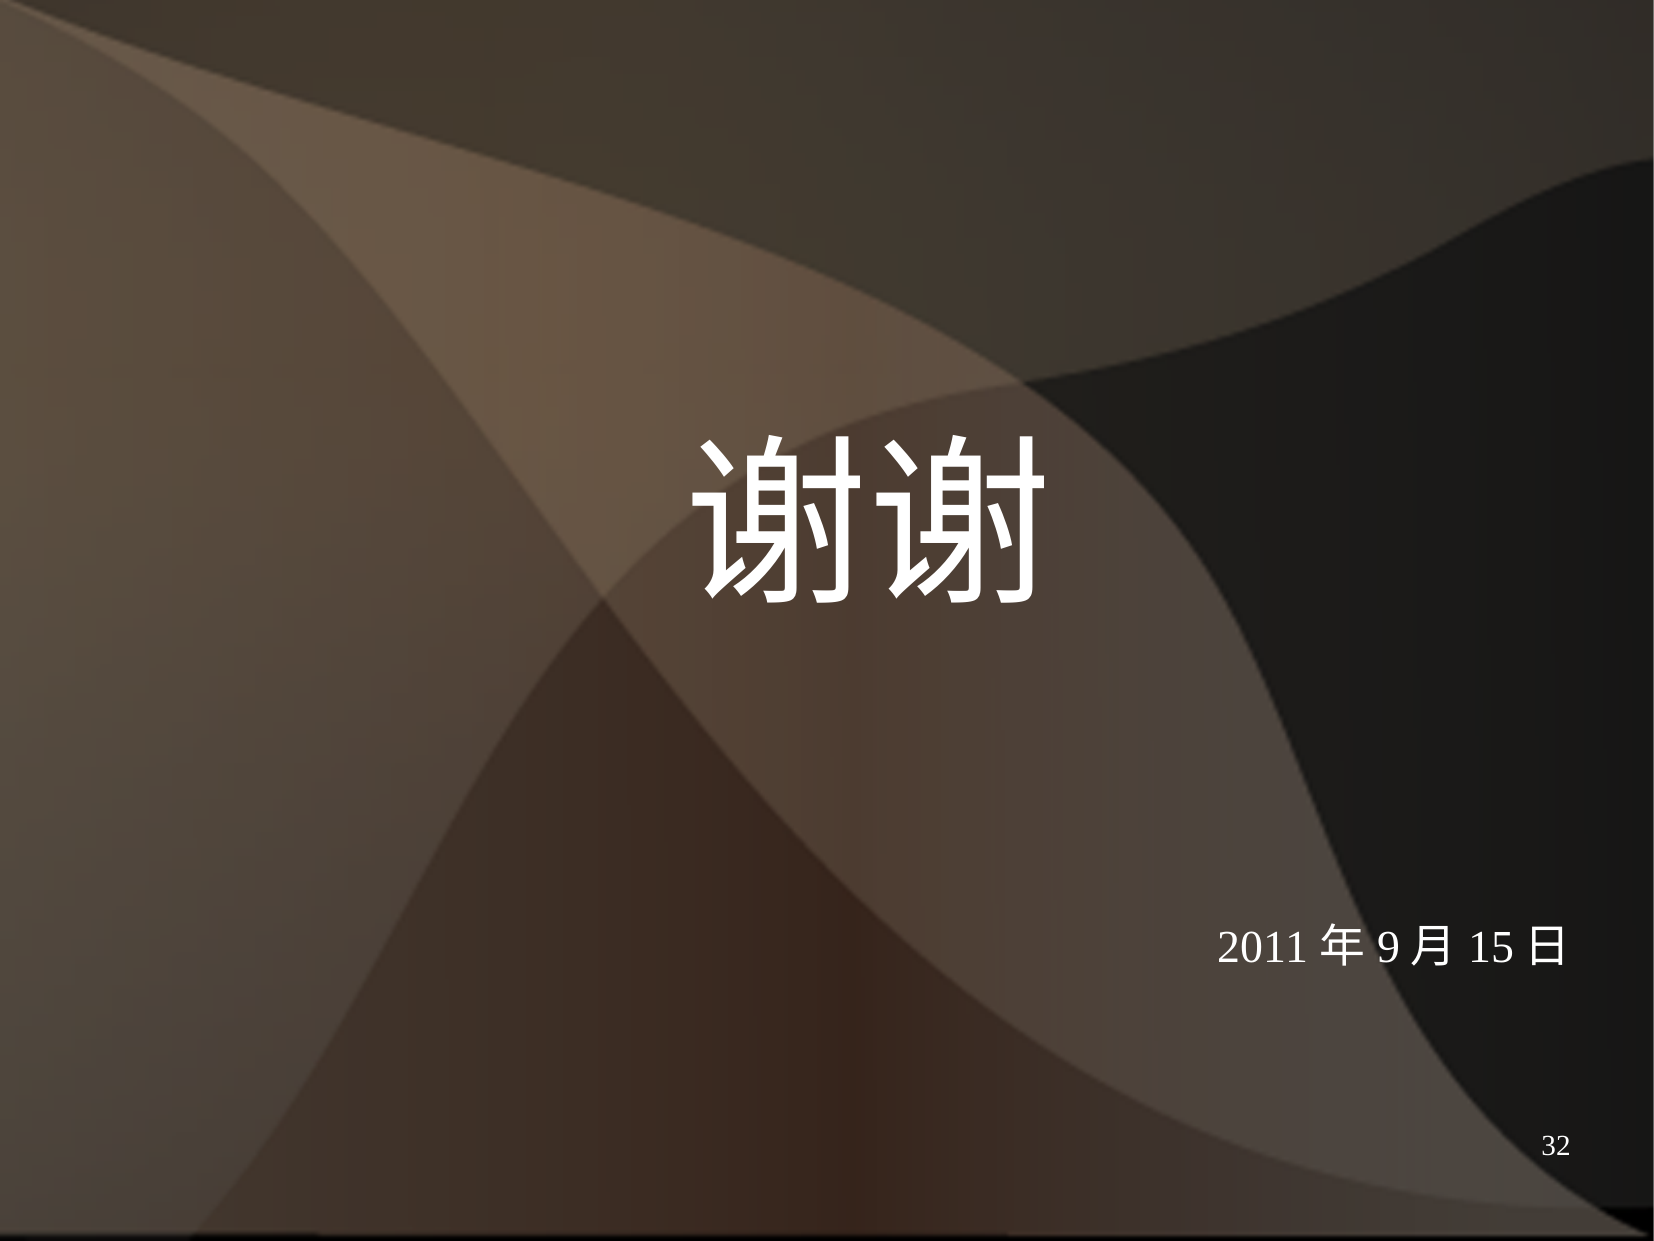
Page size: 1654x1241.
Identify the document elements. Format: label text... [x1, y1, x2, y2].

picture [0, 0, 1654, 1241]
list 谢谢 2011年9月15日 [82, 290, 1571, 1109]
